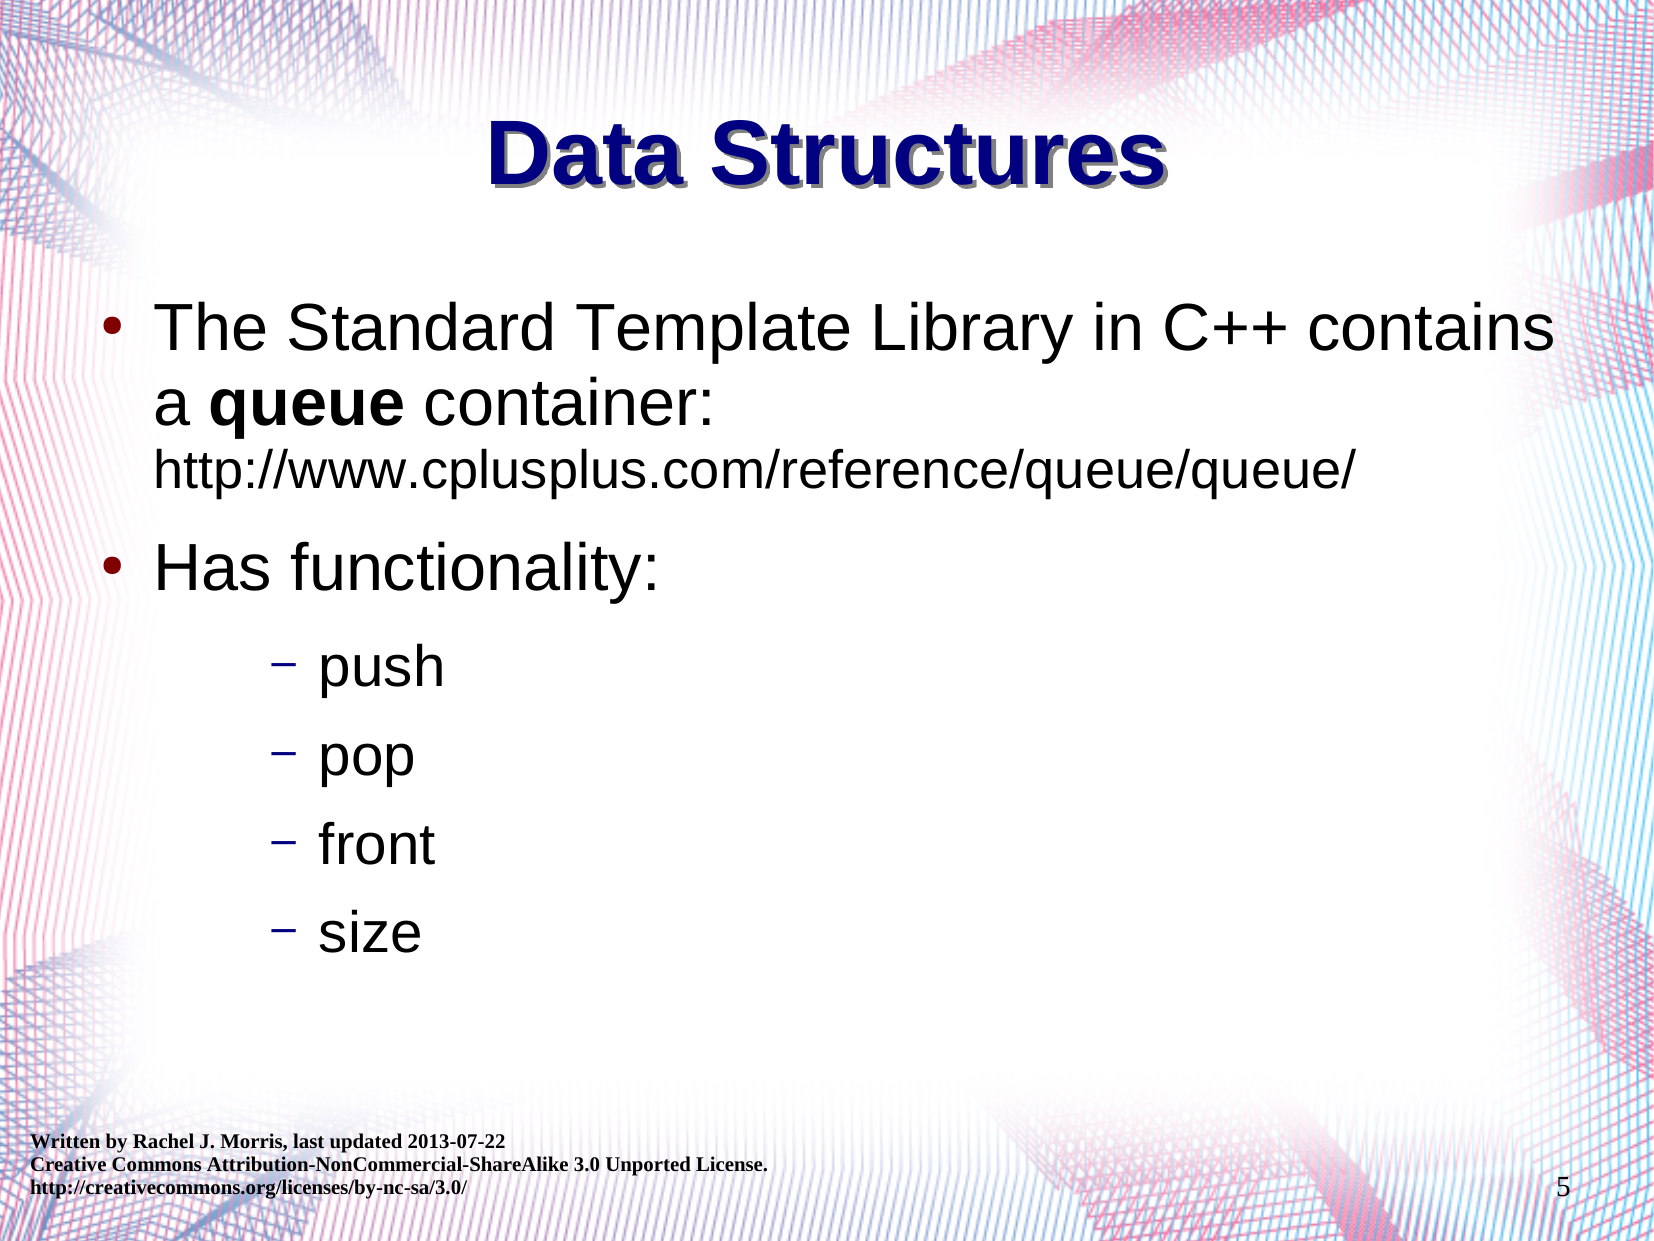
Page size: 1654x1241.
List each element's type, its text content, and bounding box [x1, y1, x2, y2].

list The Standard Template Library in C++ contains a queue container: http://www.cplusplus.com/reference/queue/queue/ Has functionality: push pop front size [82, 290, 1571, 1054]
picture [0, 0, 1654, 1241]
title Data Structures [82, 49, 1571, 257]
